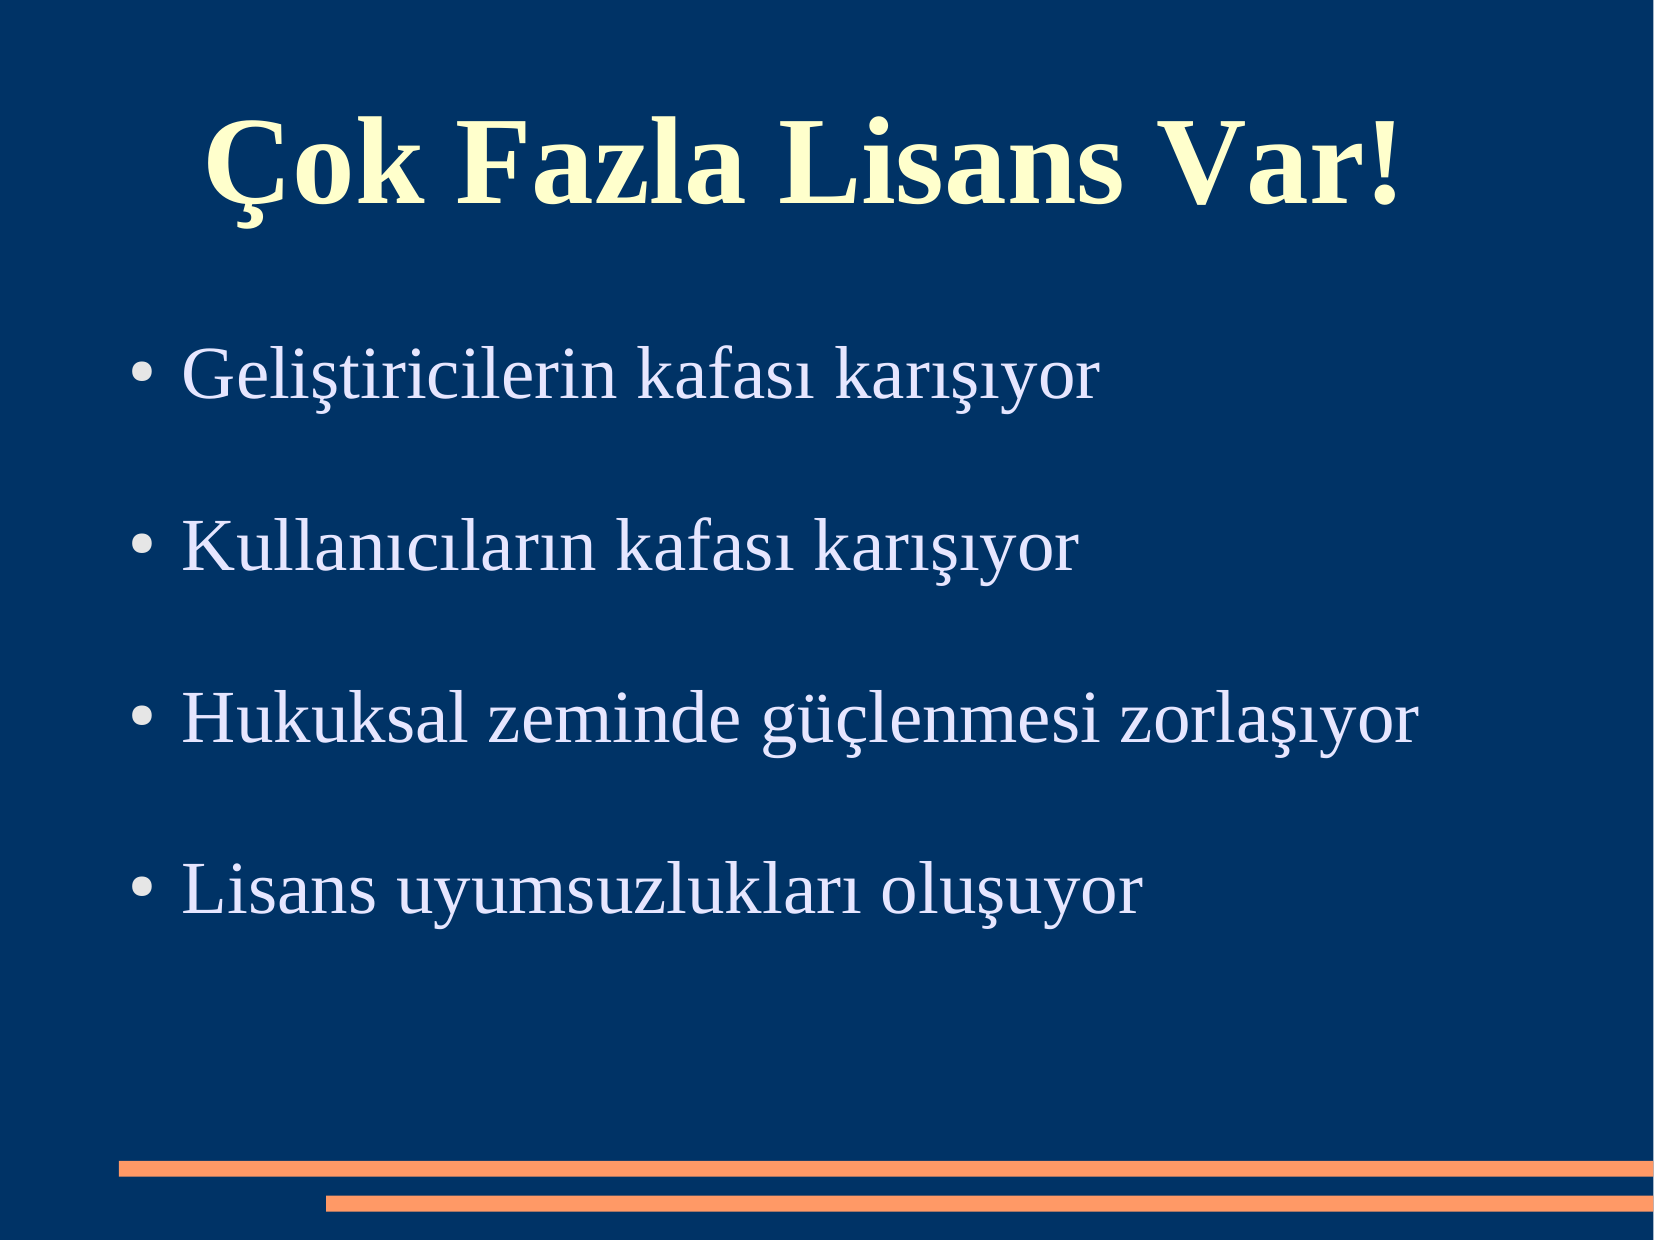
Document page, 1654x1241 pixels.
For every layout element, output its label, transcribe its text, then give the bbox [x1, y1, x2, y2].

list Geliştiricilerin kafası karışıyor Kullanıcıların kafası karışıyor Hukuksal zeminde güçlenmesi zorlaşıyor Lisans uyumsuzlukları oluşuyor [111, 332, 1555, 1085]
title Çok Fazla Lisans Var! [87, 58, 1522, 266]
